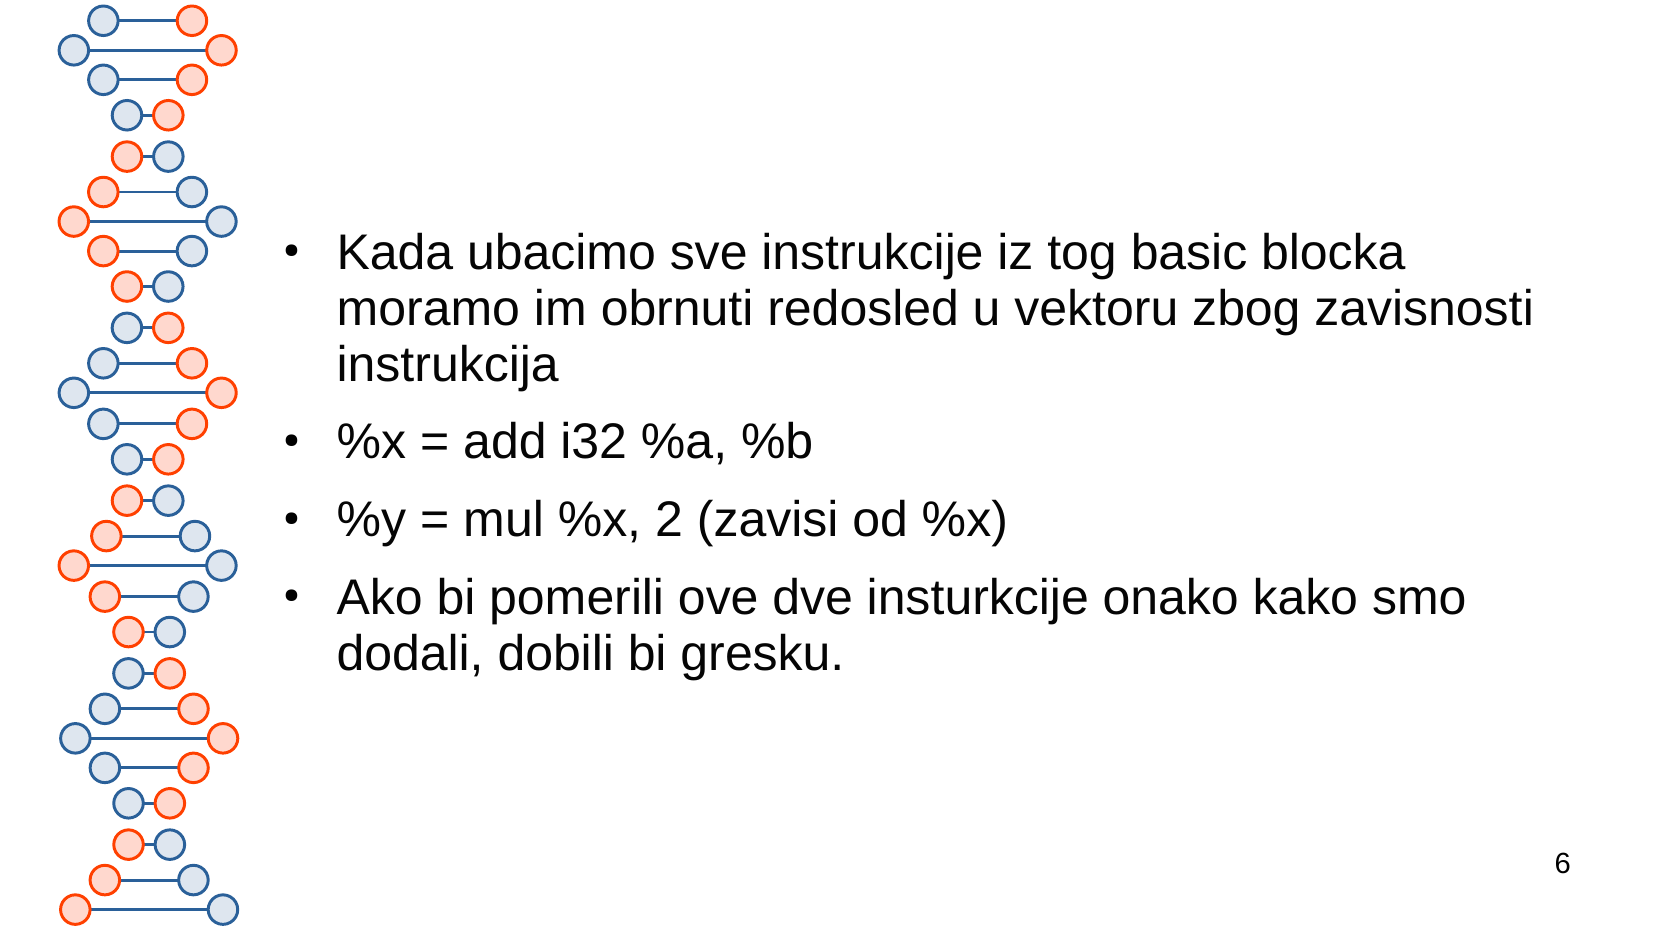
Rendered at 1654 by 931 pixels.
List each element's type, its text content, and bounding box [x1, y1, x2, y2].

list Kada ubacimo sve instrukcije iz tog basic blocka moramo im obrnuti redosled u vektoru zbog zavisnosti instrukcija %x = add i32 %a, %b %y = mul %x, 2 (zavisi od %x) Ako bi pomerili ove dve insturkcije onako kako smo dodali, dobili bi gresku. [265, 224, 1595, 764]
